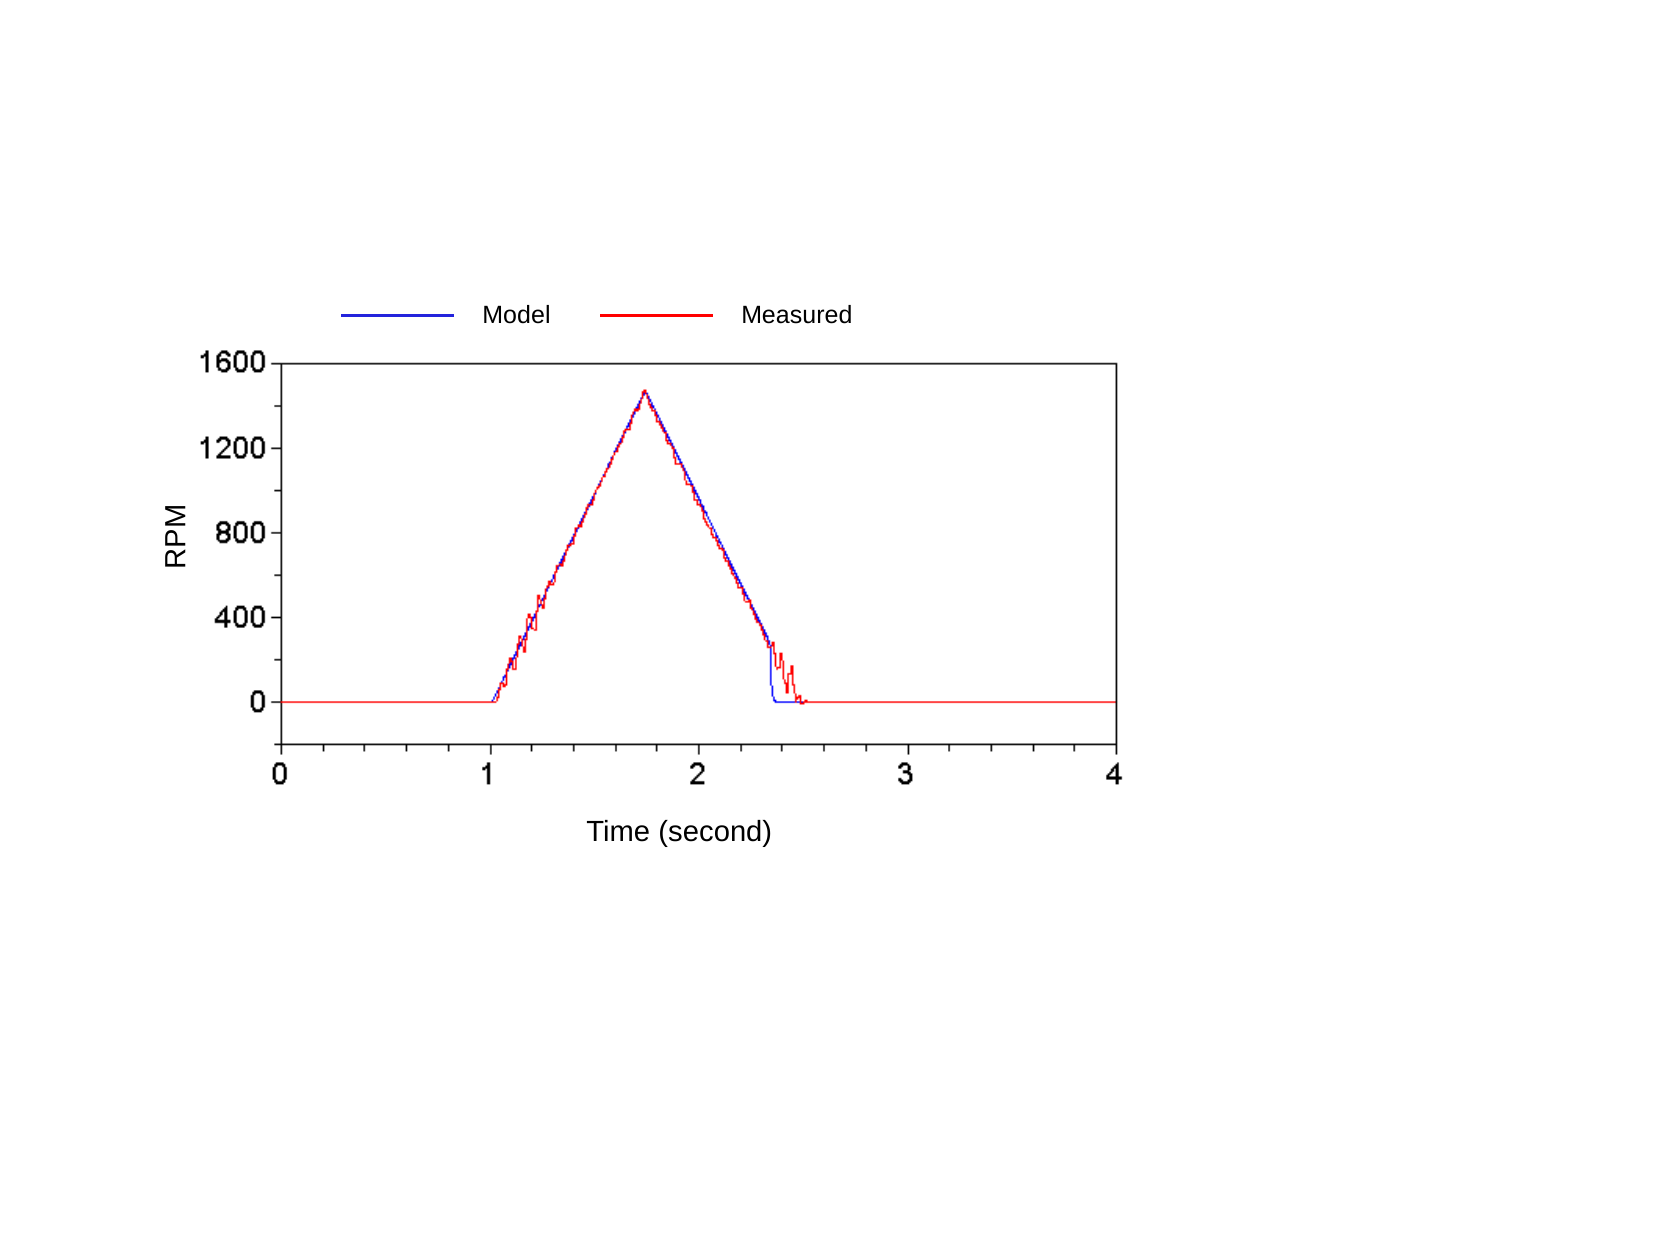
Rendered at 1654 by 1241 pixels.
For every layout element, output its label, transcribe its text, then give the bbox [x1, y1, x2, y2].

text_box RPM [150, 368, 201, 706]
text_box Measured [726, 289, 1123, 338]
picture [187, 346, 1130, 794]
text_box Model [467, 289, 726, 338]
text_box Time (second) [570, 806, 908, 858]
